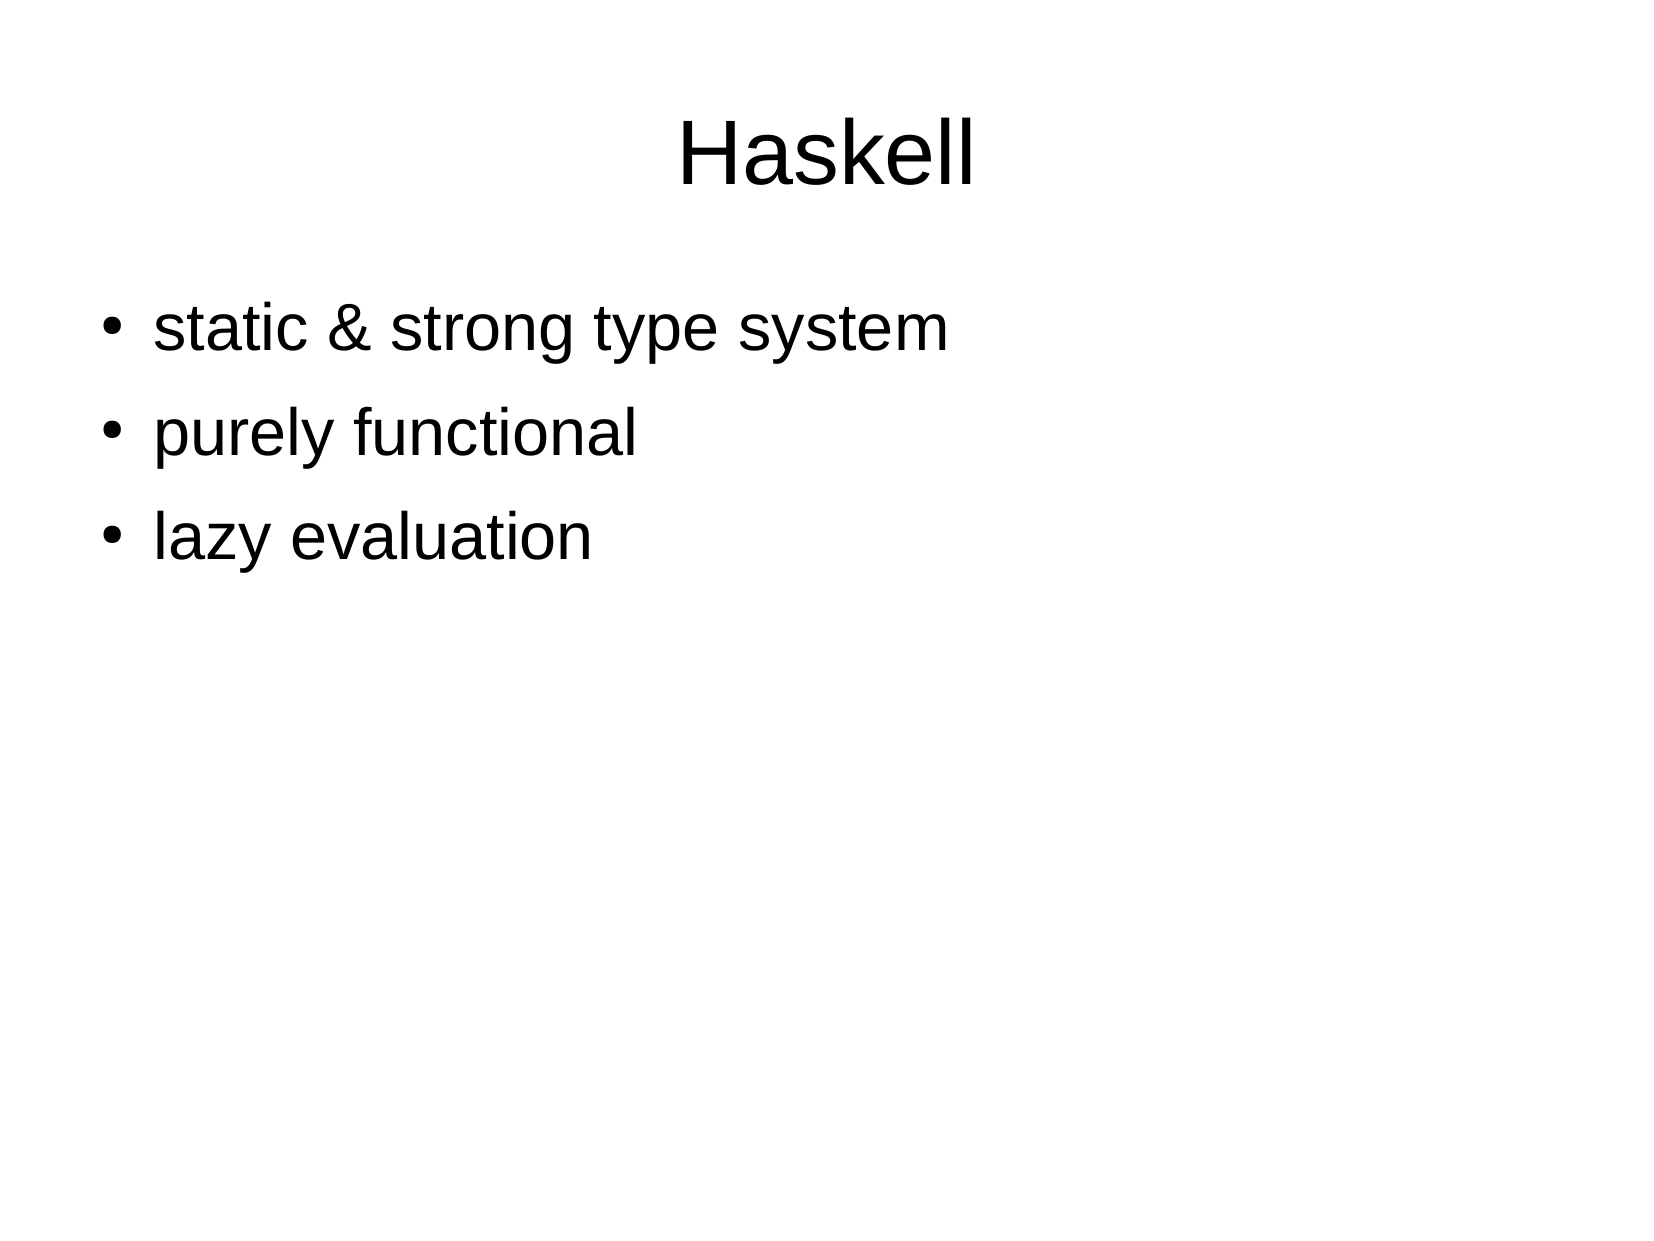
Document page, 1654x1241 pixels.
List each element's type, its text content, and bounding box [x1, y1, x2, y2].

title Haskell [82, 49, 1571, 257]
list static & strong type system purely functional lazy evaluation [82, 290, 1571, 1109]
